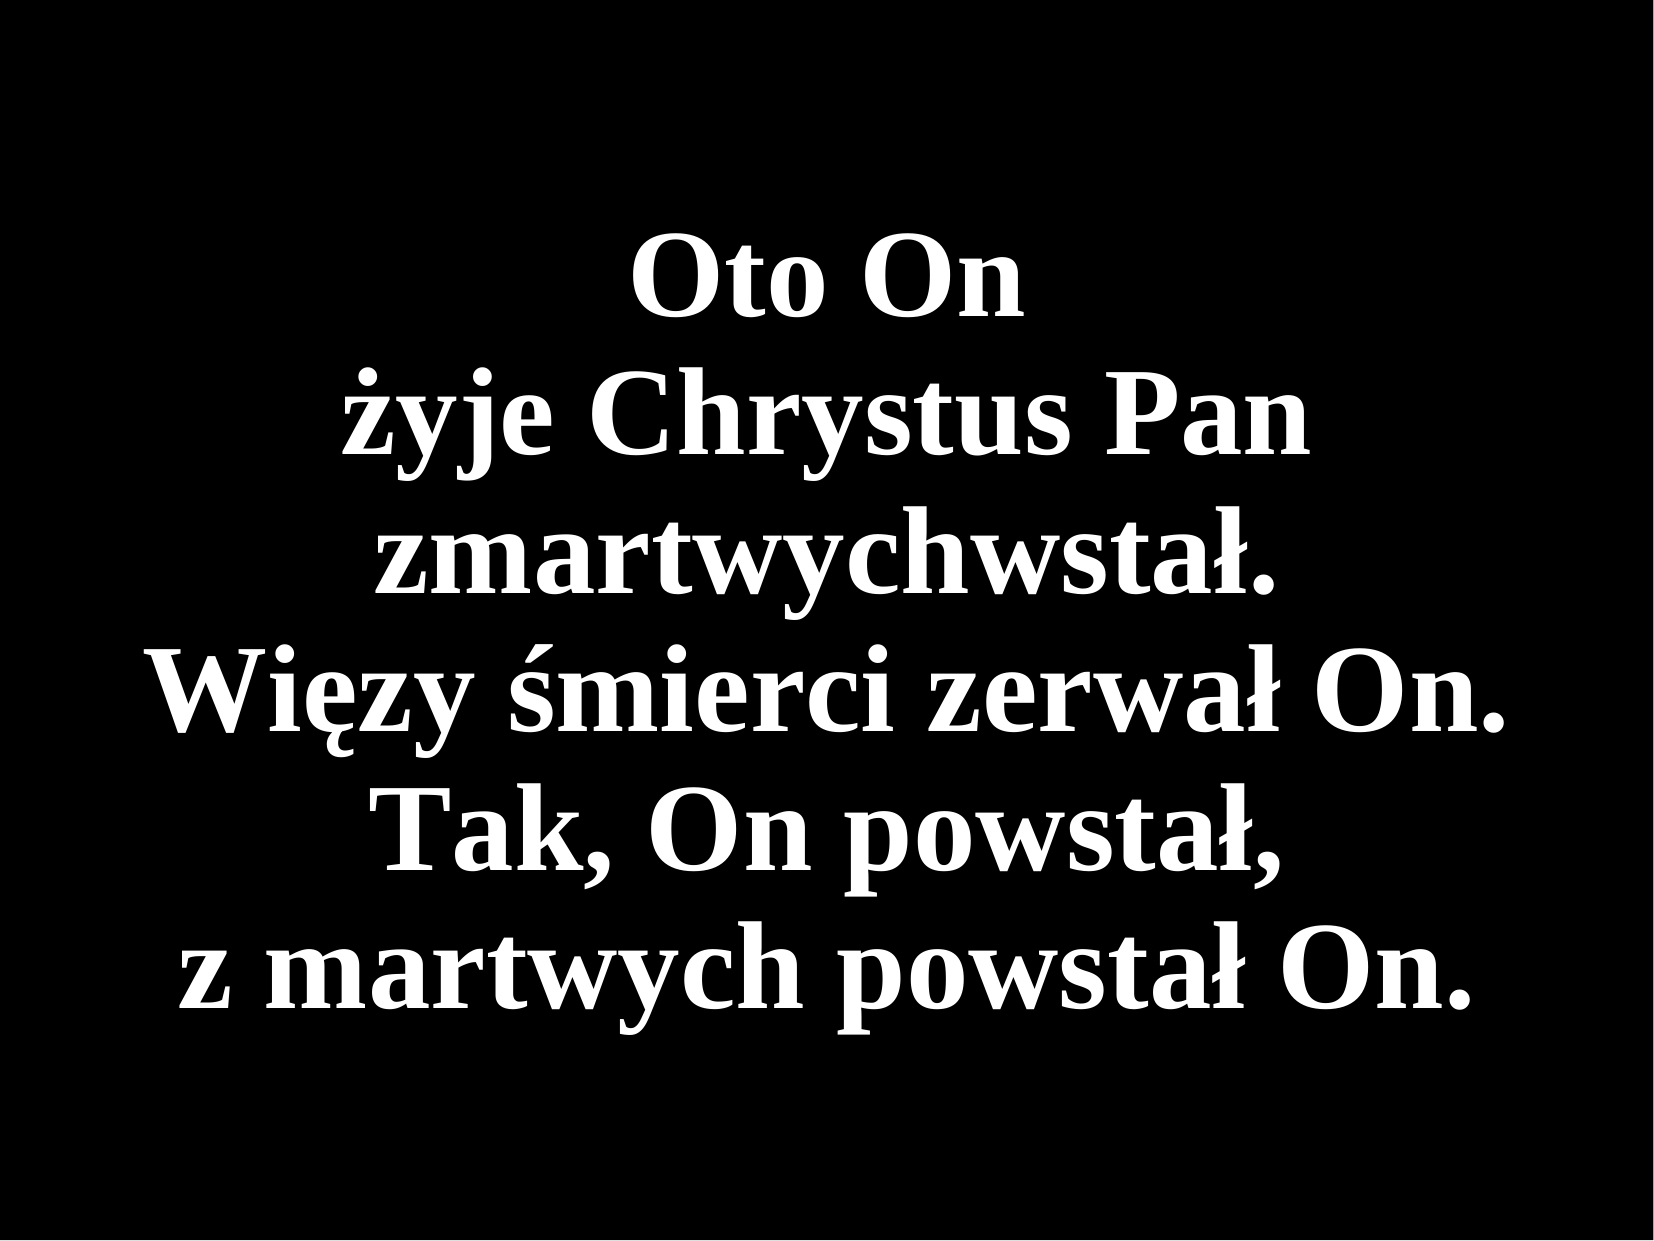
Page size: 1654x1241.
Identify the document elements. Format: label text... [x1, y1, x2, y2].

title Oto On żyje Chrystus Pan zmartwychwstał. Więzy śmierci zerwał On. Tak, On powstał, z martwych powstał On. [0, 0, 1654, 1241]
